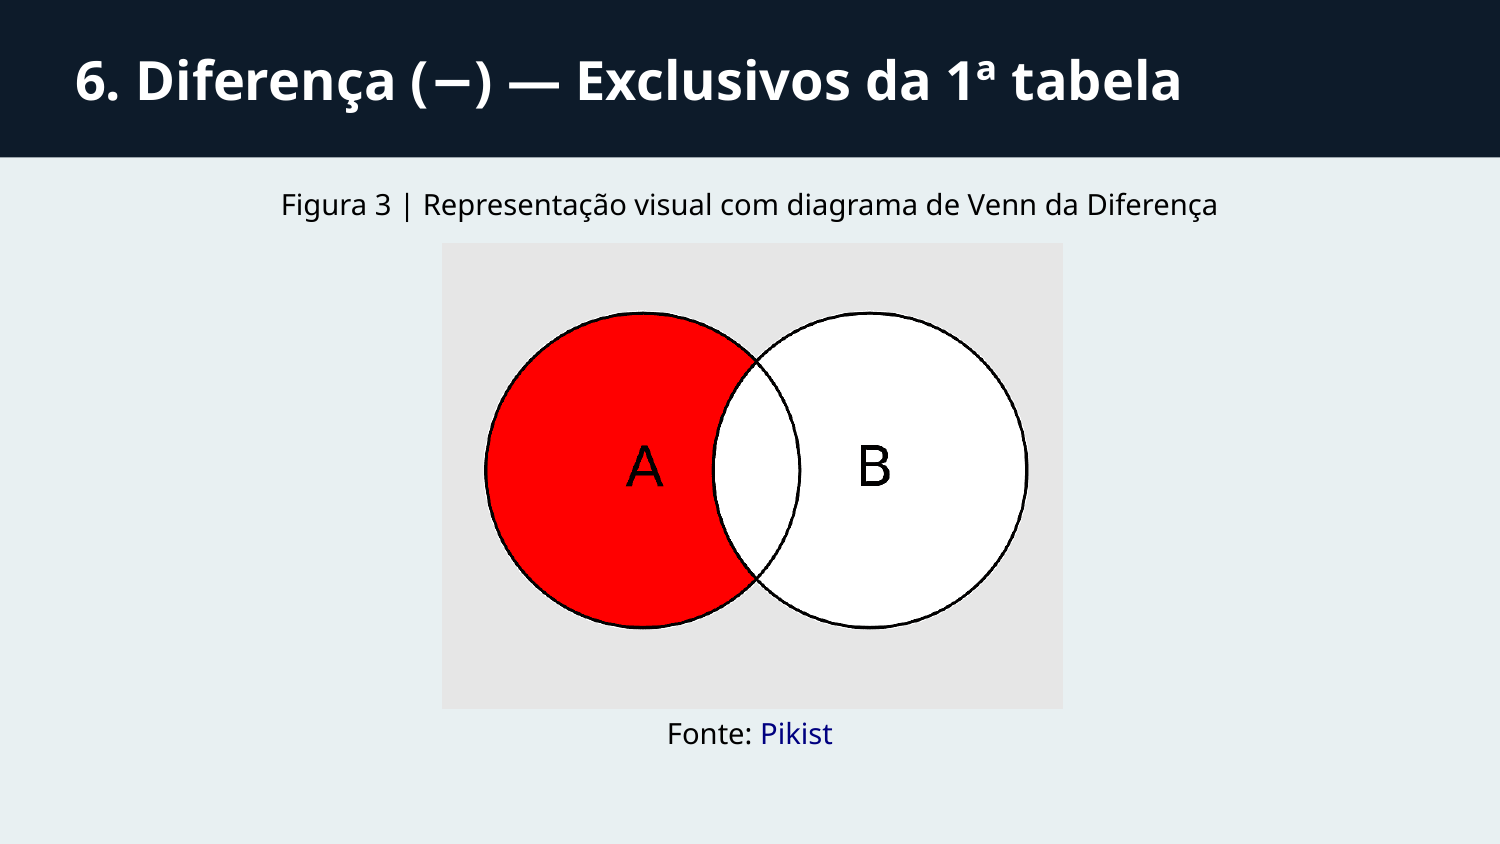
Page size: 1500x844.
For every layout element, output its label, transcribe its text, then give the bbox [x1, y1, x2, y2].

text_box [0, 0, 1500, 158]
text_box Figura 3 | Representação visual com diagrama de Venn da Diferença [259, 177, 1241, 269]
picture [442, 243, 1063, 709]
text_box Fonte: Pikist [289, 705, 1211, 798]
text_box 6. Diferença (−) — Exclusivos da 1ª tabela [74, 22, 1425, 135]
